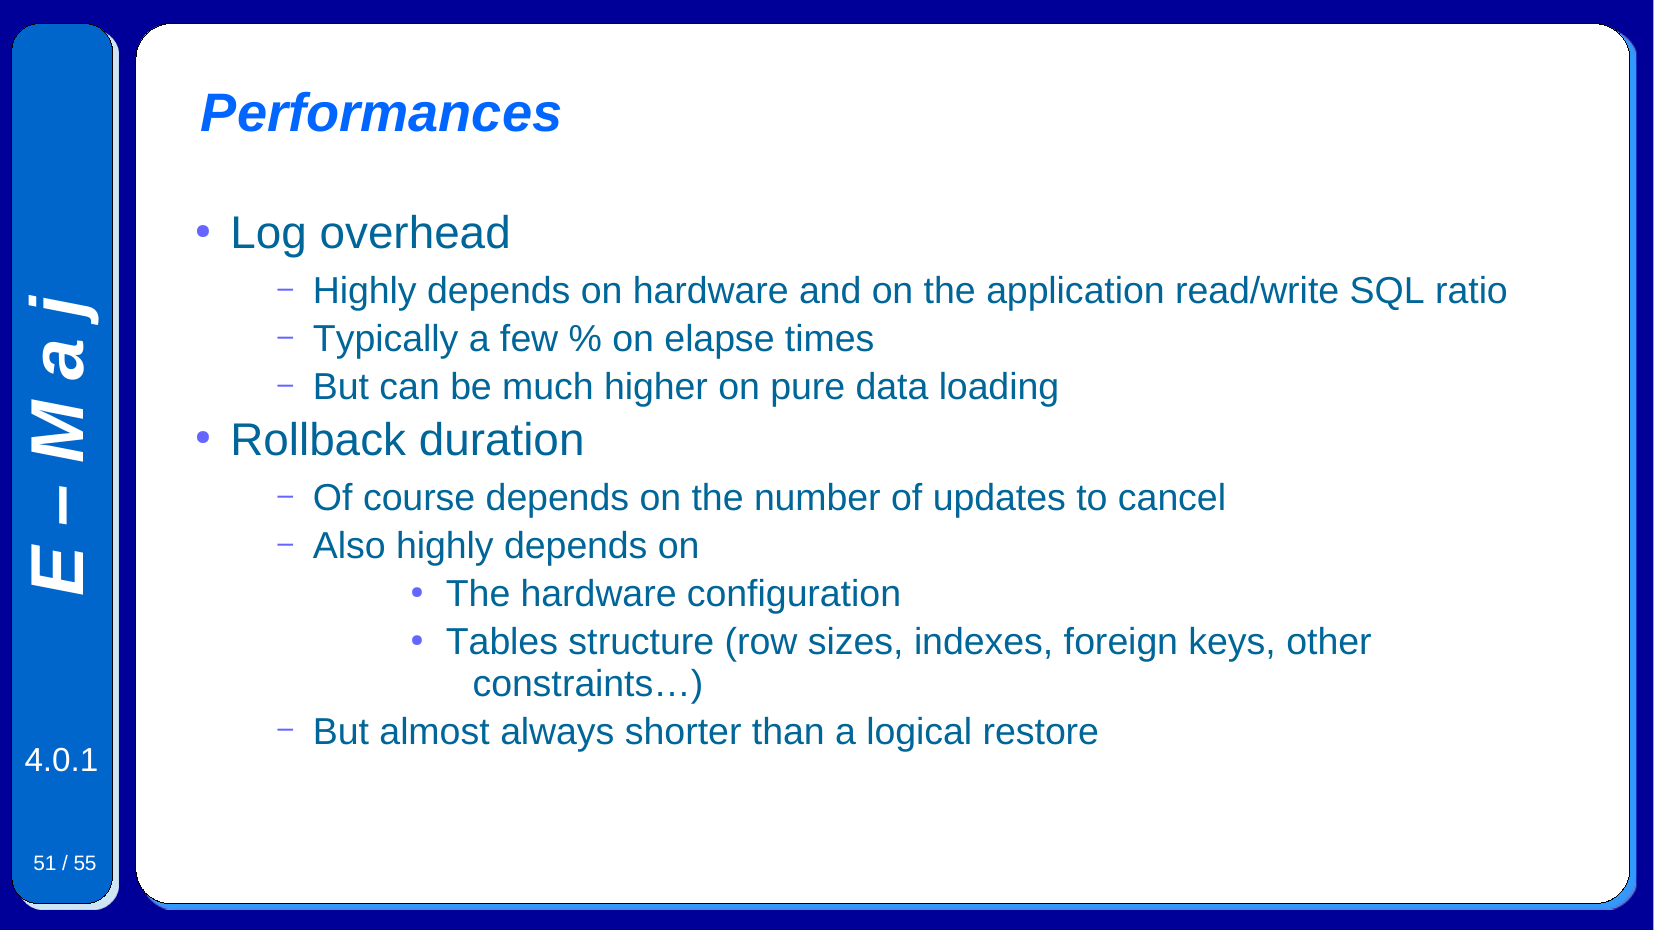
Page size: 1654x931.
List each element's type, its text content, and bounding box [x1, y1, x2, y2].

title Performances [200, 34, 1575, 191]
list Log overhead Highly depends on hardware and on the application read/write SQL ratio Typically a few % on elapse times But can be much higher on pure data loading Rollback duration Of course depends on the number of updates to cancel Also highly depends on The hardware configuration Tables structure (row sizes, indexes, foreign keys, other constraints…) But almost always shorter than a logical restore [177, 206, 1587, 827]
